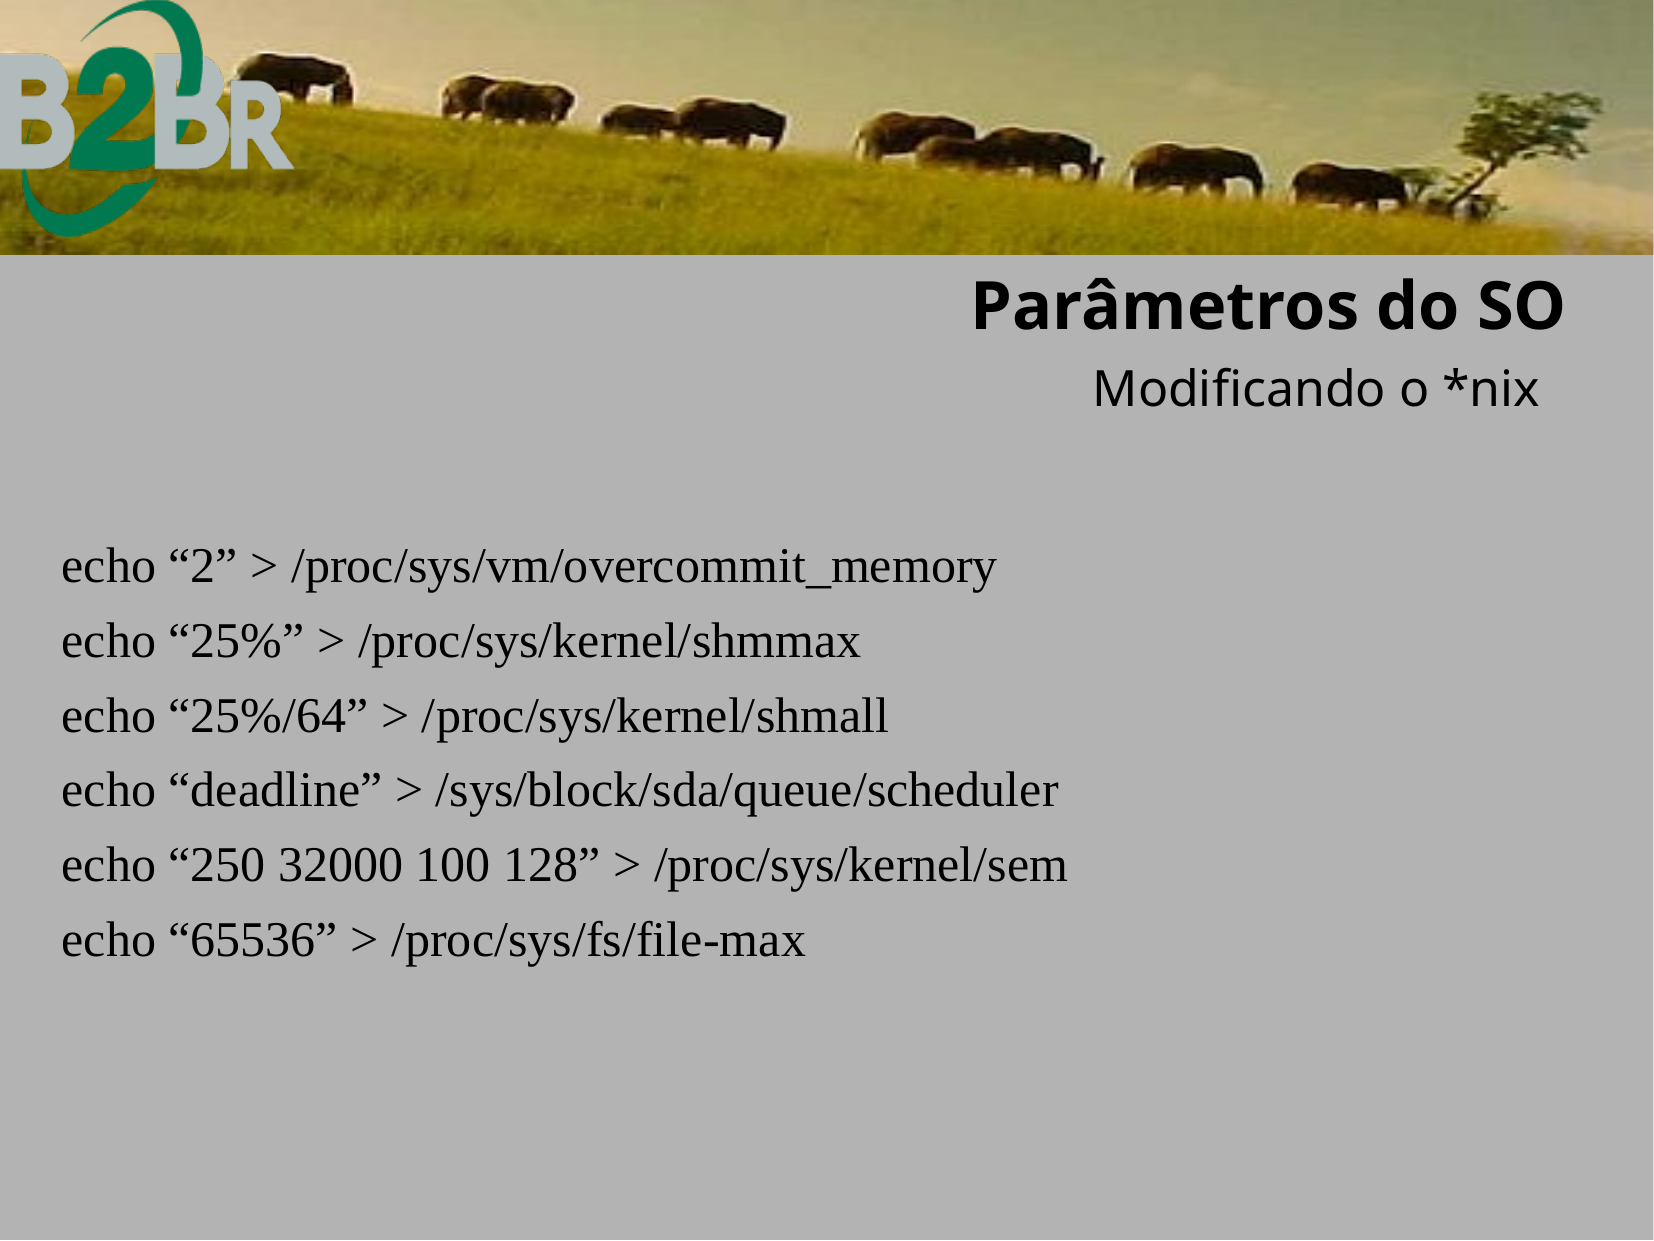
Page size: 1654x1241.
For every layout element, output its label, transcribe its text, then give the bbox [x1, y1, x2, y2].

list echo “2” > /proc/sys/vm/overcommit_memory echo “25%” > /proc/sys/kernel/shmmax echo “25%/64” > /proc/sys/kernel/shmall echo “deadline” > /sys/block/sda/queue/scheduler echo “250 32000 100 128” > /proc/sys/kernel/sem echo “65536” > /proc/sys/fs/file-max [61, 463, 1592, 1148]
picture [0, 0, 1654, 255]
text_box Parâmetros do SO Modificando o *nix [521, 255, 1583, 424]
